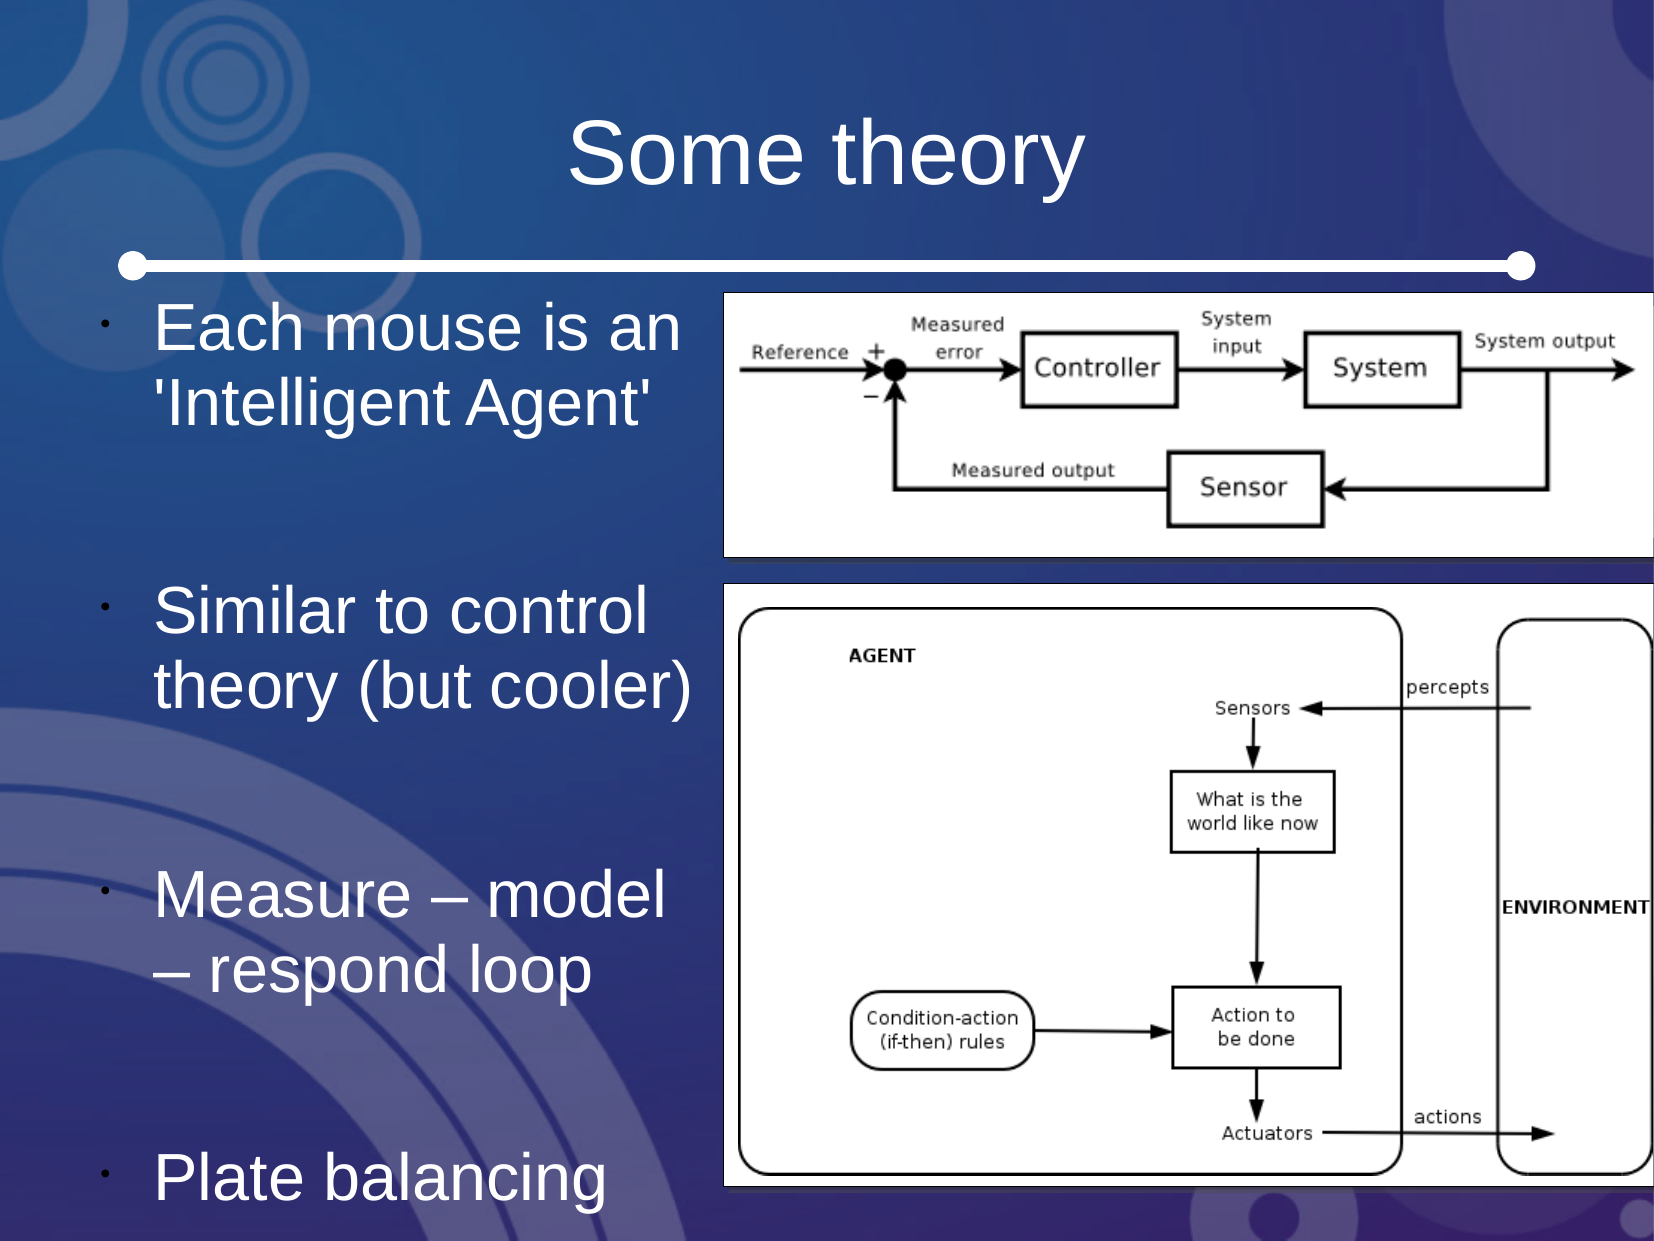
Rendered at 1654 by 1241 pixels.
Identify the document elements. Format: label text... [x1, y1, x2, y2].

text_box [723, 583, 1654, 1187]
title Some theory [82, 56, 1571, 250]
text_box [723, 292, 1654, 558]
list Each mouse is an 'Intelligent Agent' Similar to control theory (but cooler) Measure – model – respond loop Plate balancing [82, 290, 709, 1216]
picture [738, 607, 1653, 1176]
picture [738, 306, 1654, 538]
